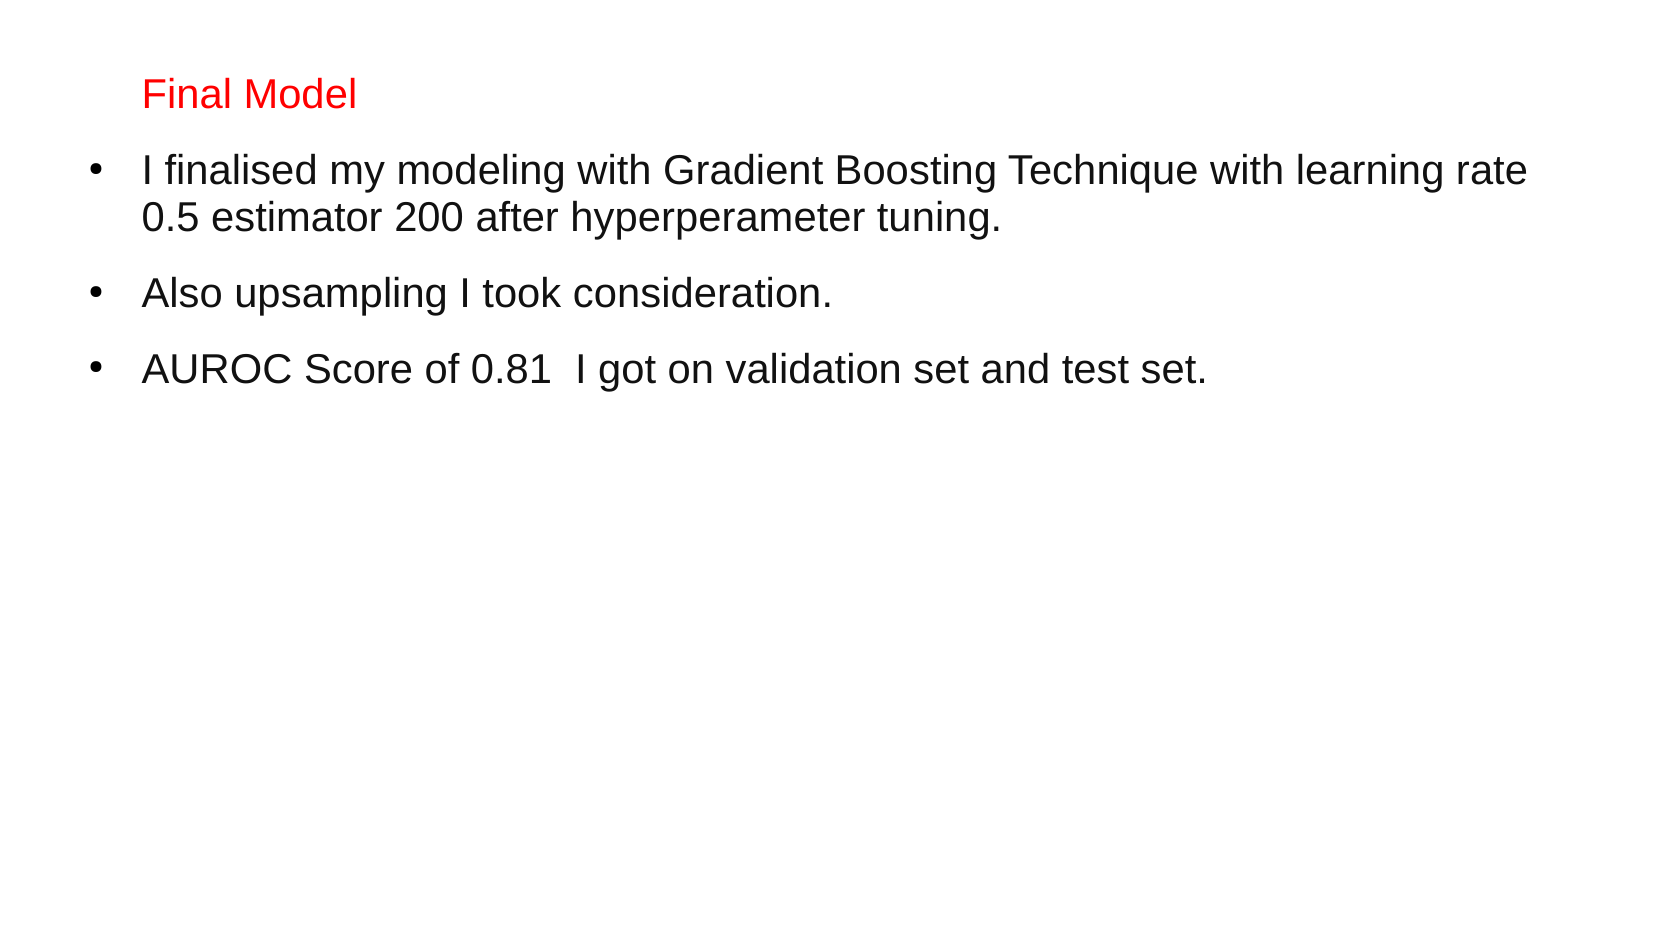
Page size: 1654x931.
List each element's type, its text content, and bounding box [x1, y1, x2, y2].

list Final Model I finalised my modeling with Gradient Boosting Technique with learning rate 0.5 estimator 200 after hyperperameter tuning. Also upsampling I took consideration. AUROC Score of 0.81 I got on validation set and test set. [70, 70, 1571, 758]
